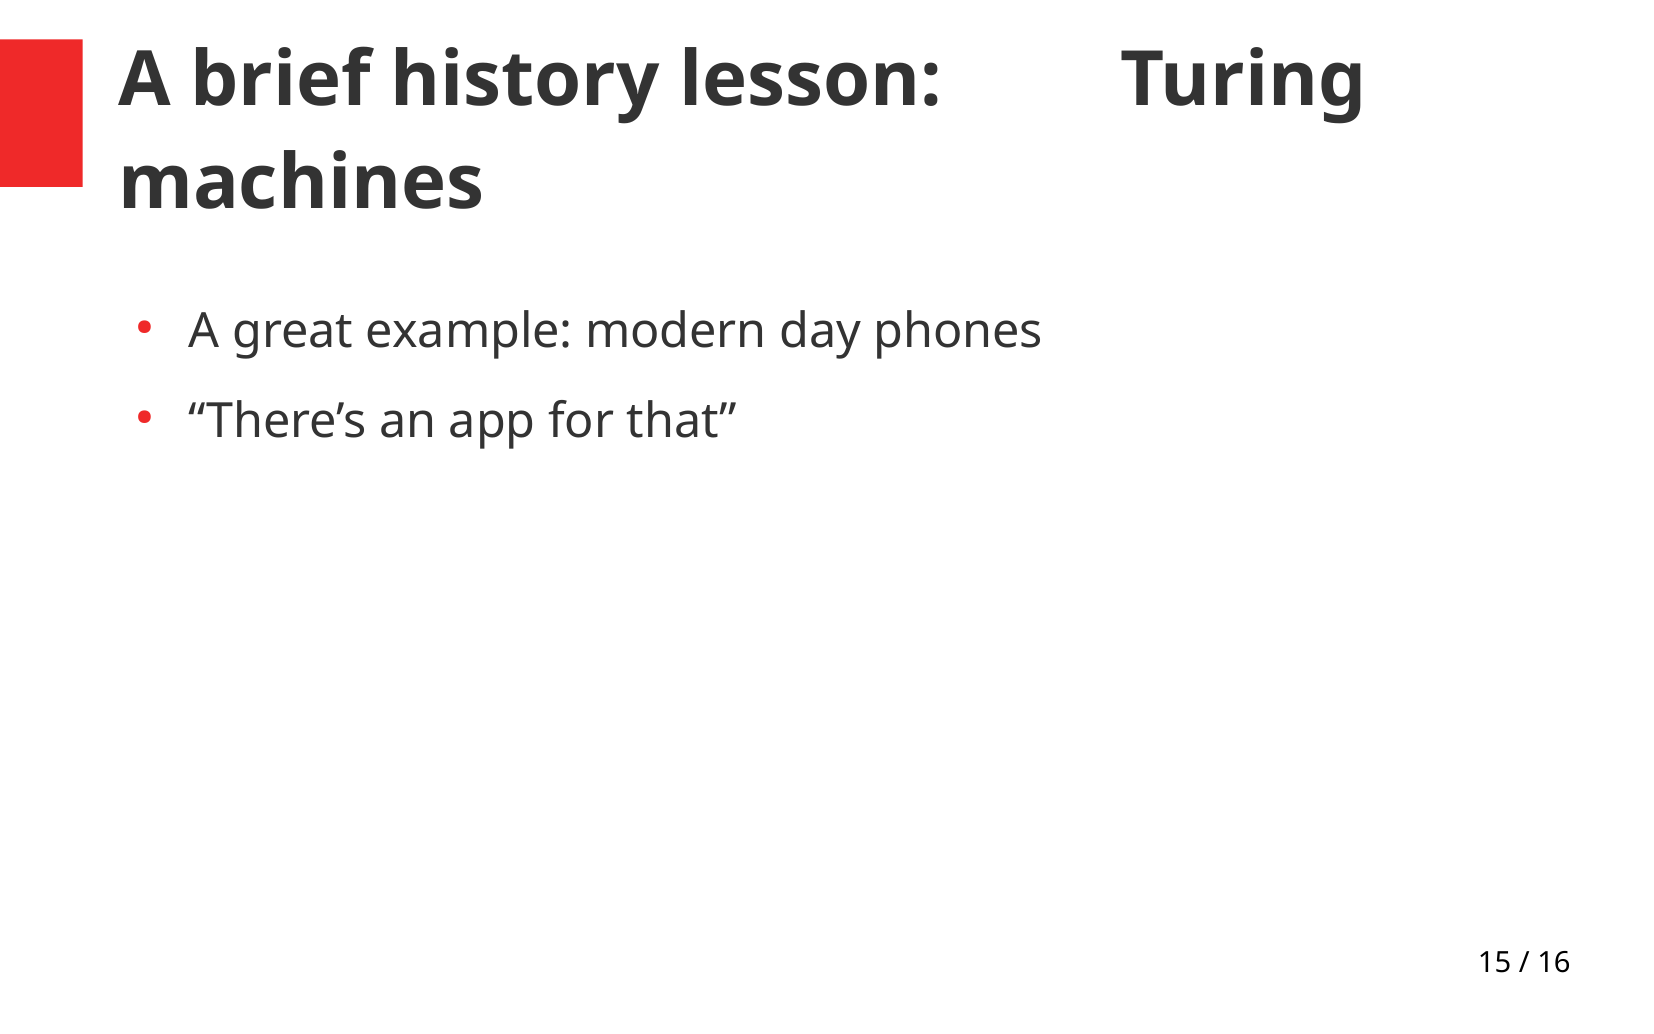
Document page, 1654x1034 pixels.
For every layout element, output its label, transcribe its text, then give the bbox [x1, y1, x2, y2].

list A great example: modern day phones “There’s an app for that” [118, 295, 1536, 895]
title A brief history lesson: Turing machines [118, 38, 1571, 217]
